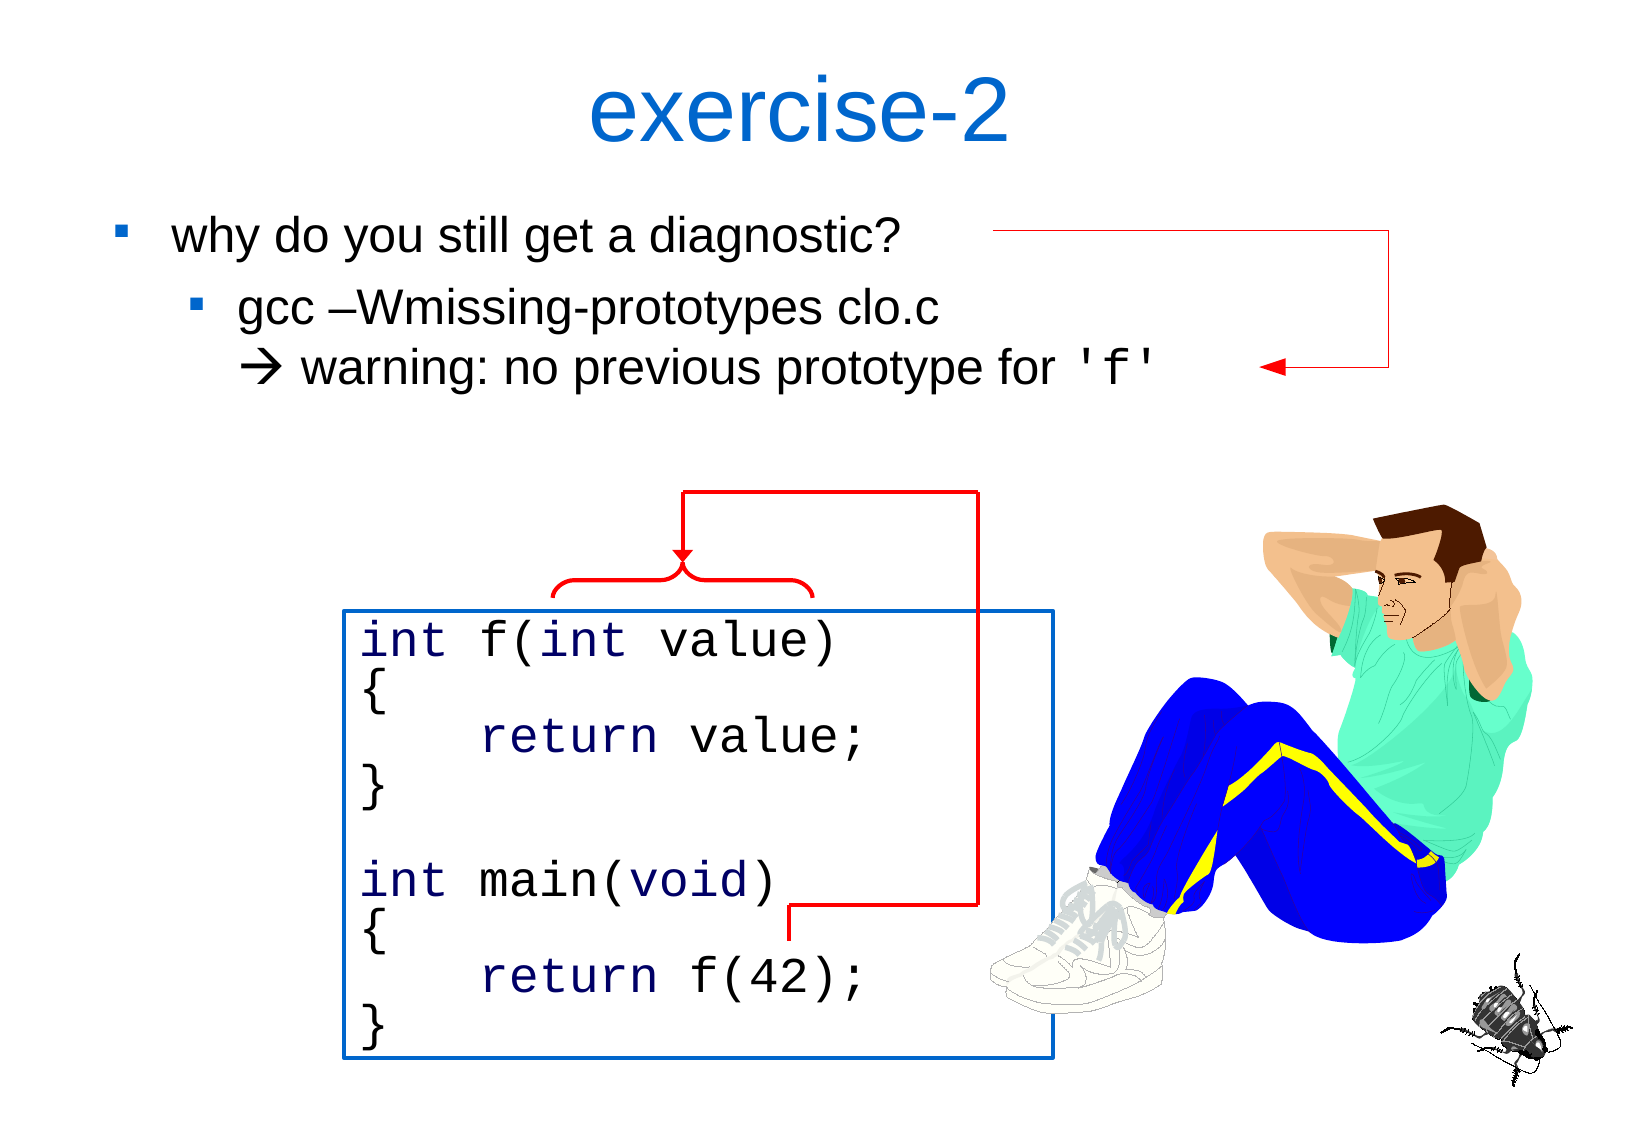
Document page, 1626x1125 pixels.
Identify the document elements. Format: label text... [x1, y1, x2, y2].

text_box int f(int value) { return value; } int main(void) { return f(42); } [343, 610, 1053, 1058]
text_box [1235, 829, 1308, 932]
text_box [1117, 920, 1122, 931]
text_box [1095, 915, 1102, 922]
text_box [991, 504, 1533, 1013]
text_box [1514, 1054, 1522, 1068]
text_box [1465, 1029, 1474, 1035]
text_box [1084, 902, 1089, 920]
text_box [1540, 1028, 1557, 1035]
text_box [1472, 985, 1546, 1058]
text_box [1478, 991, 1490, 1003]
list why do you still get a diagnostic? gcc –Wmissing-prototypes clo.c  warning: no previous prototype for 'f' [100, 194, 1438, 1081]
text_box [1117, 932, 1122, 942]
title exercise-2 [135, 35, 1465, 174]
